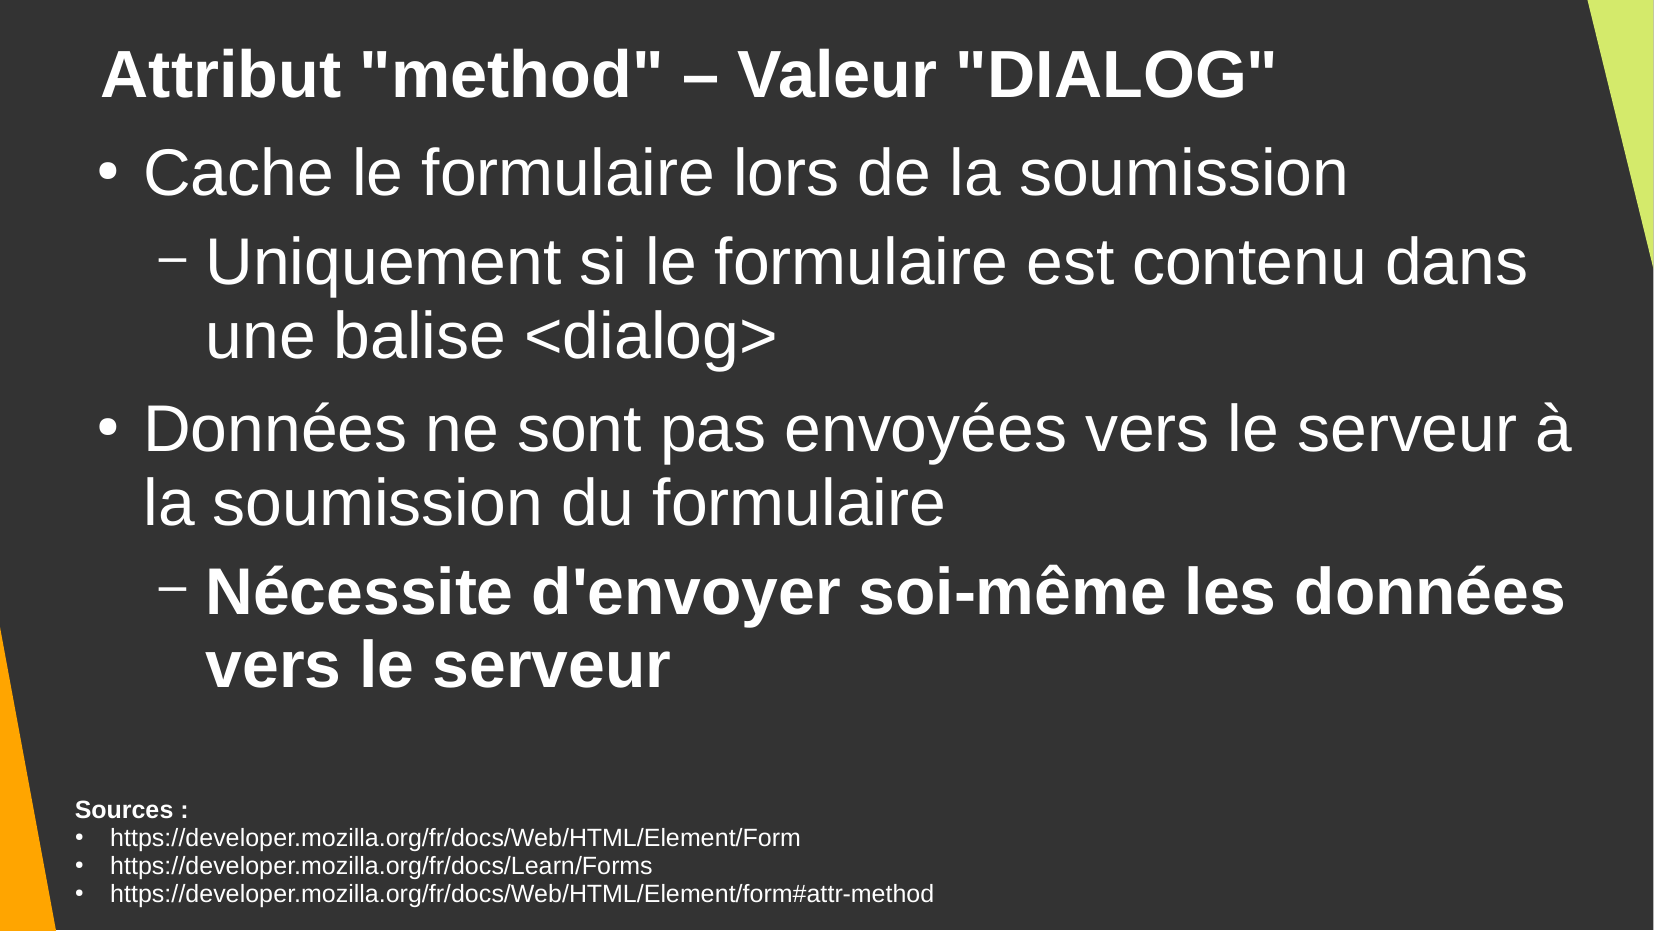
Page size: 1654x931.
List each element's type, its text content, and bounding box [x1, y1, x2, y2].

text_box [1587, 0, 1654, 272]
title Attribut "method" – Valeur "DIALOG" [82, 37, 1571, 114]
text_box [0, 627, 57, 931]
list Cache le formulaire lors de la soumission Uniquement si le formulaire est contenu dans une balise <dialog> Données ne sont pas envoyées vers le serveur à la soumission du formulaire Nécessite d'envoyer soi-même les données vers le serveur [80, 135, 1605, 709]
text_box Sources : https://developer.mozilla.org/fr/docs/Web/HTML/Element/Form https://developer.mozilla.org/fr/docs/Learn/Forms https://developer.mozilla.org/fr/docs/Web/HTML/Element/form#attr-method [60, 788, 1546, 916]
